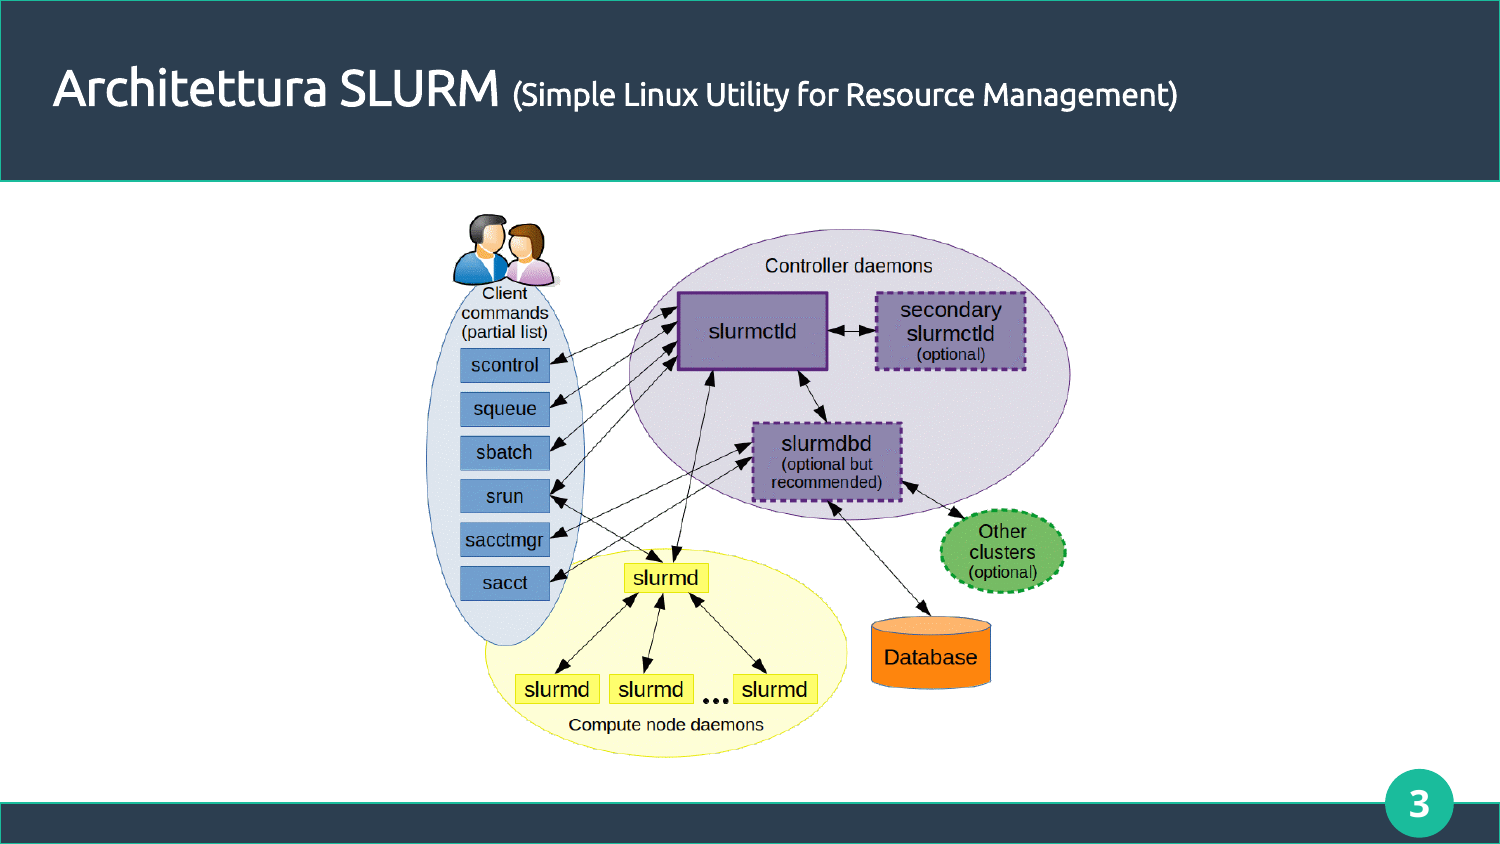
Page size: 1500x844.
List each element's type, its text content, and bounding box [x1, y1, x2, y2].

title Architettura SLURM (Simple Linux Utility for Resource Management) [53, 33, 1447, 141]
picture [413, 206, 1082, 768]
